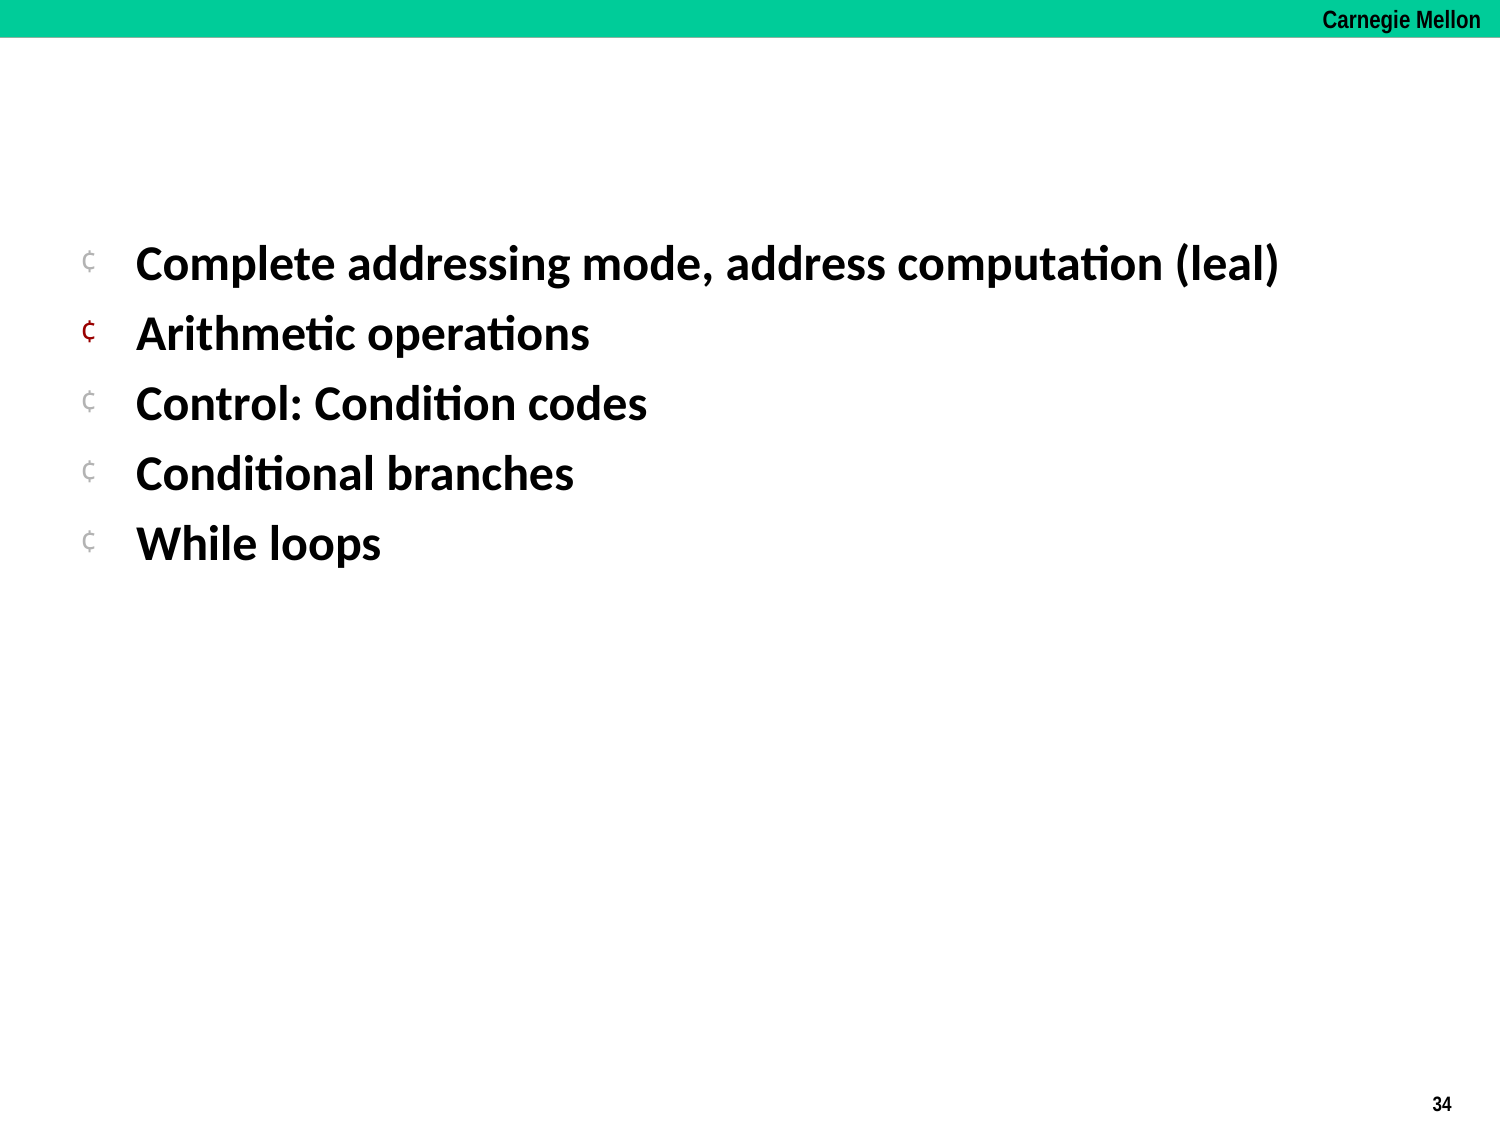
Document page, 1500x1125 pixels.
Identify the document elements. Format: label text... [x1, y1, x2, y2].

list Complete addressing mode, address computation (leal) Arithmetic operations Control: Condition codes Conditional branches While loops [65, 223, 1361, 1040]
text_box Carnegie Mellon [1322, 3, 1500, 33]
